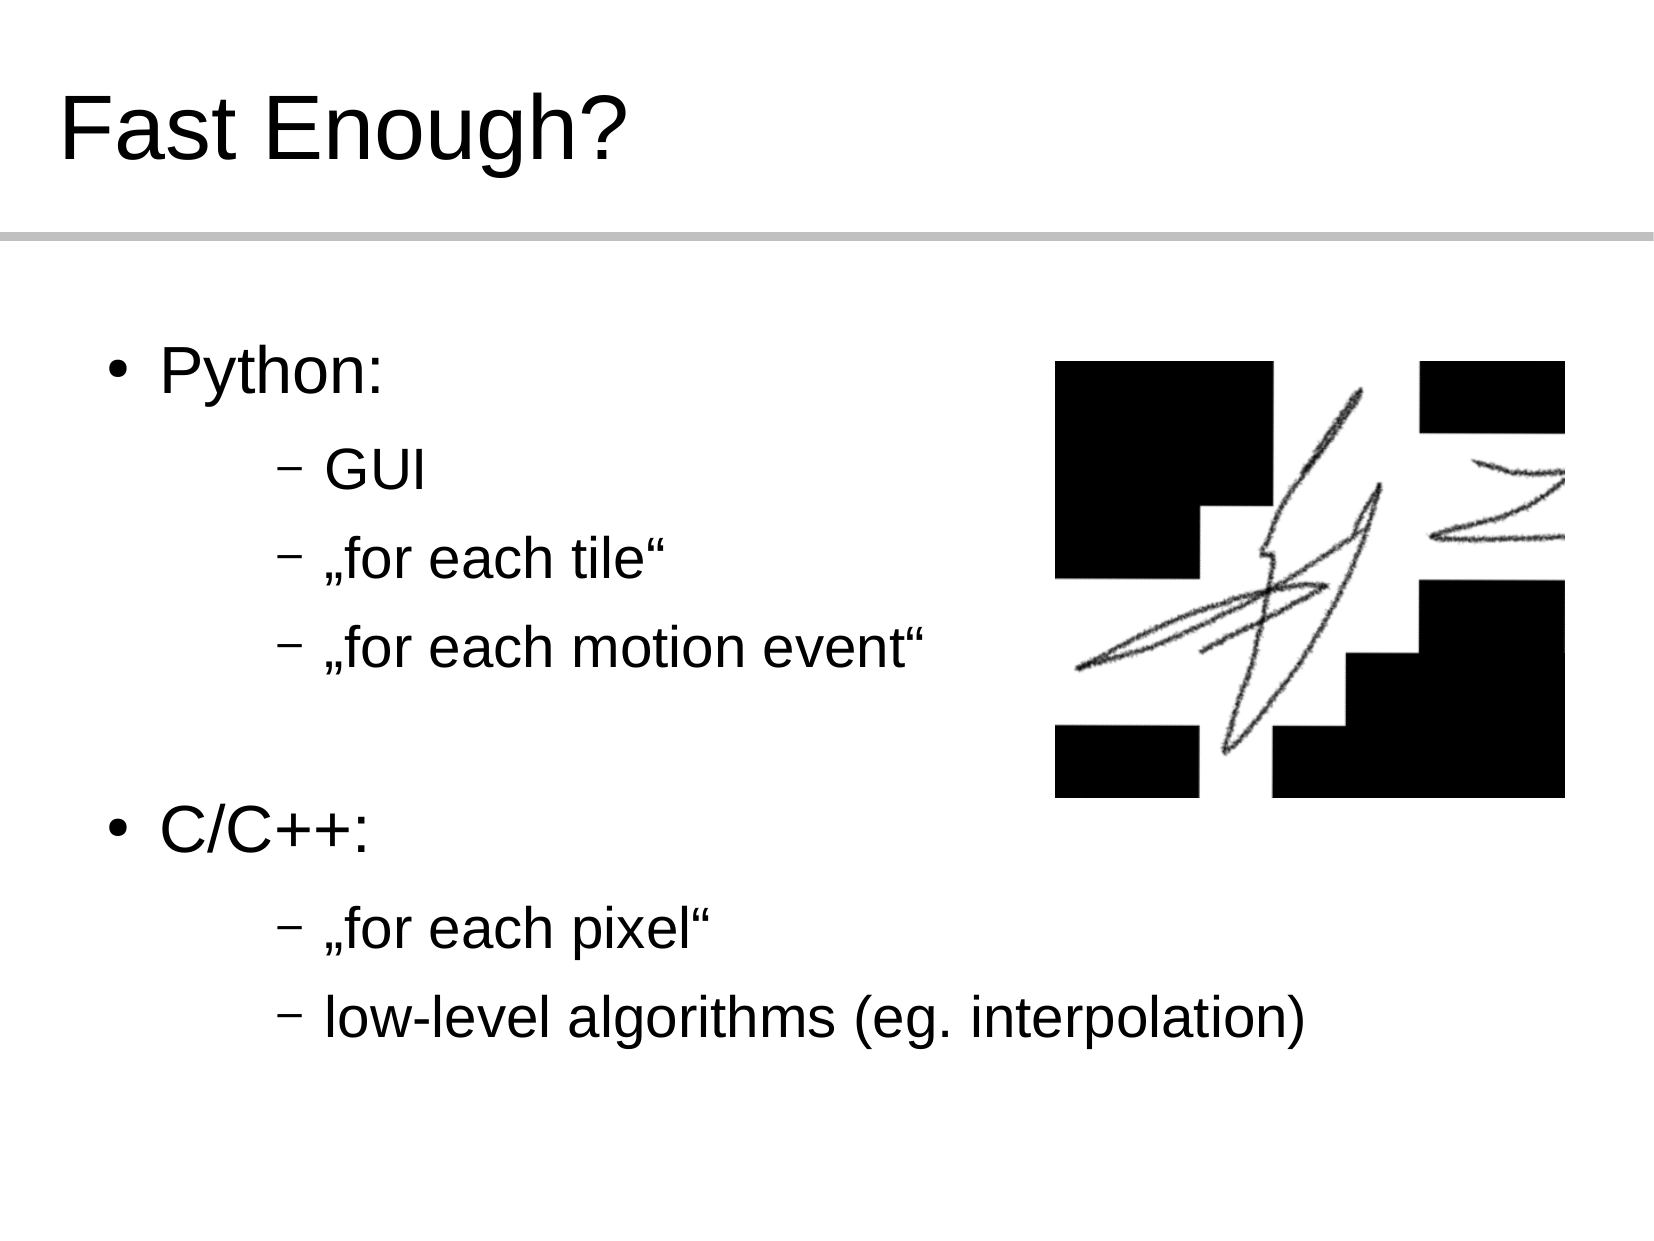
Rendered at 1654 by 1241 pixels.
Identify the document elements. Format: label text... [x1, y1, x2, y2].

title Fast Enough? [59, 49, 1595, 207]
list Python: GUI „for each tile“ „for each motion event“ C/C++: „for each pixel“ low-level algorithms (eg. interpolation) [88, 333, 1571, 1152]
picture [1055, 361, 1565, 798]
